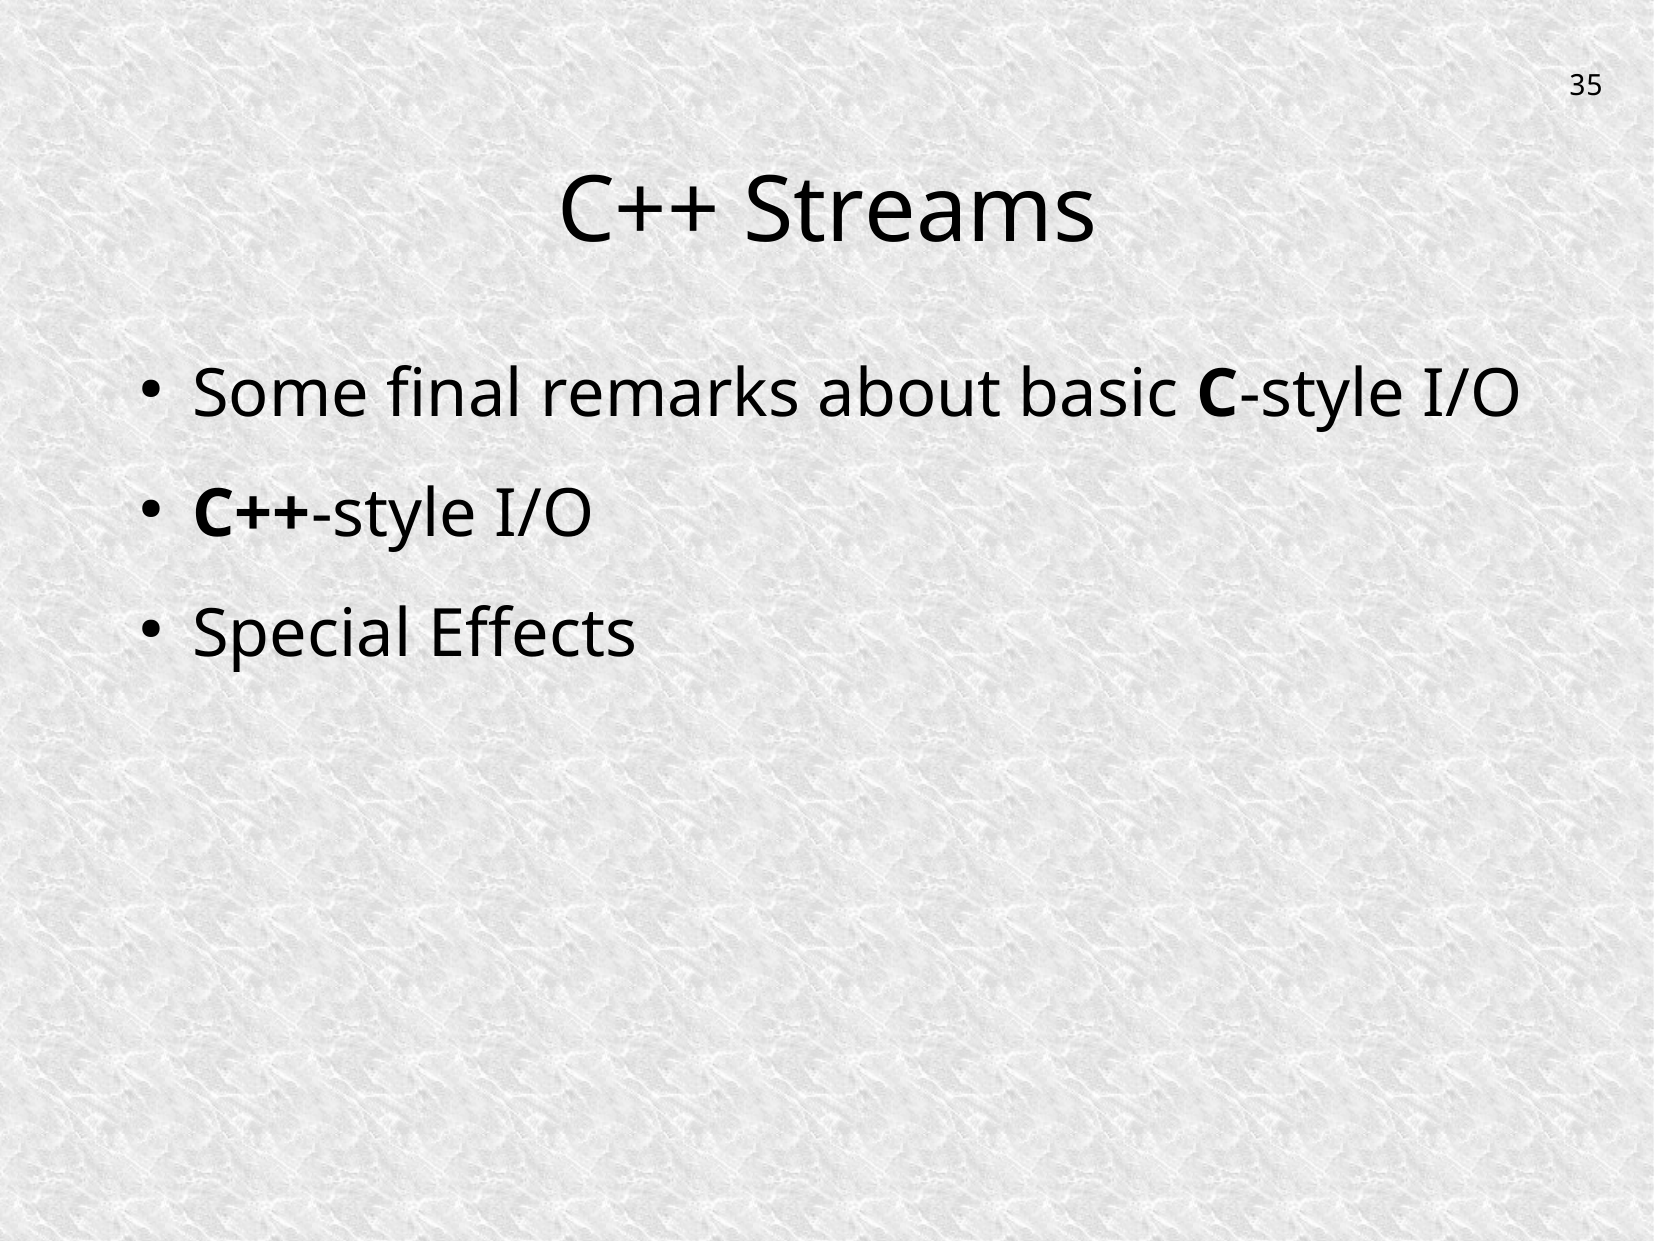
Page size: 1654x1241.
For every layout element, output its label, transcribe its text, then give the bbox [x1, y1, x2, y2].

picture [0, 0, 1654, 1241]
title C++ Streams [121, 102, 1534, 311]
list Some final remarks about basic C-style I/O C++-style I/O Special Effects [121, 344, 1534, 1127]
